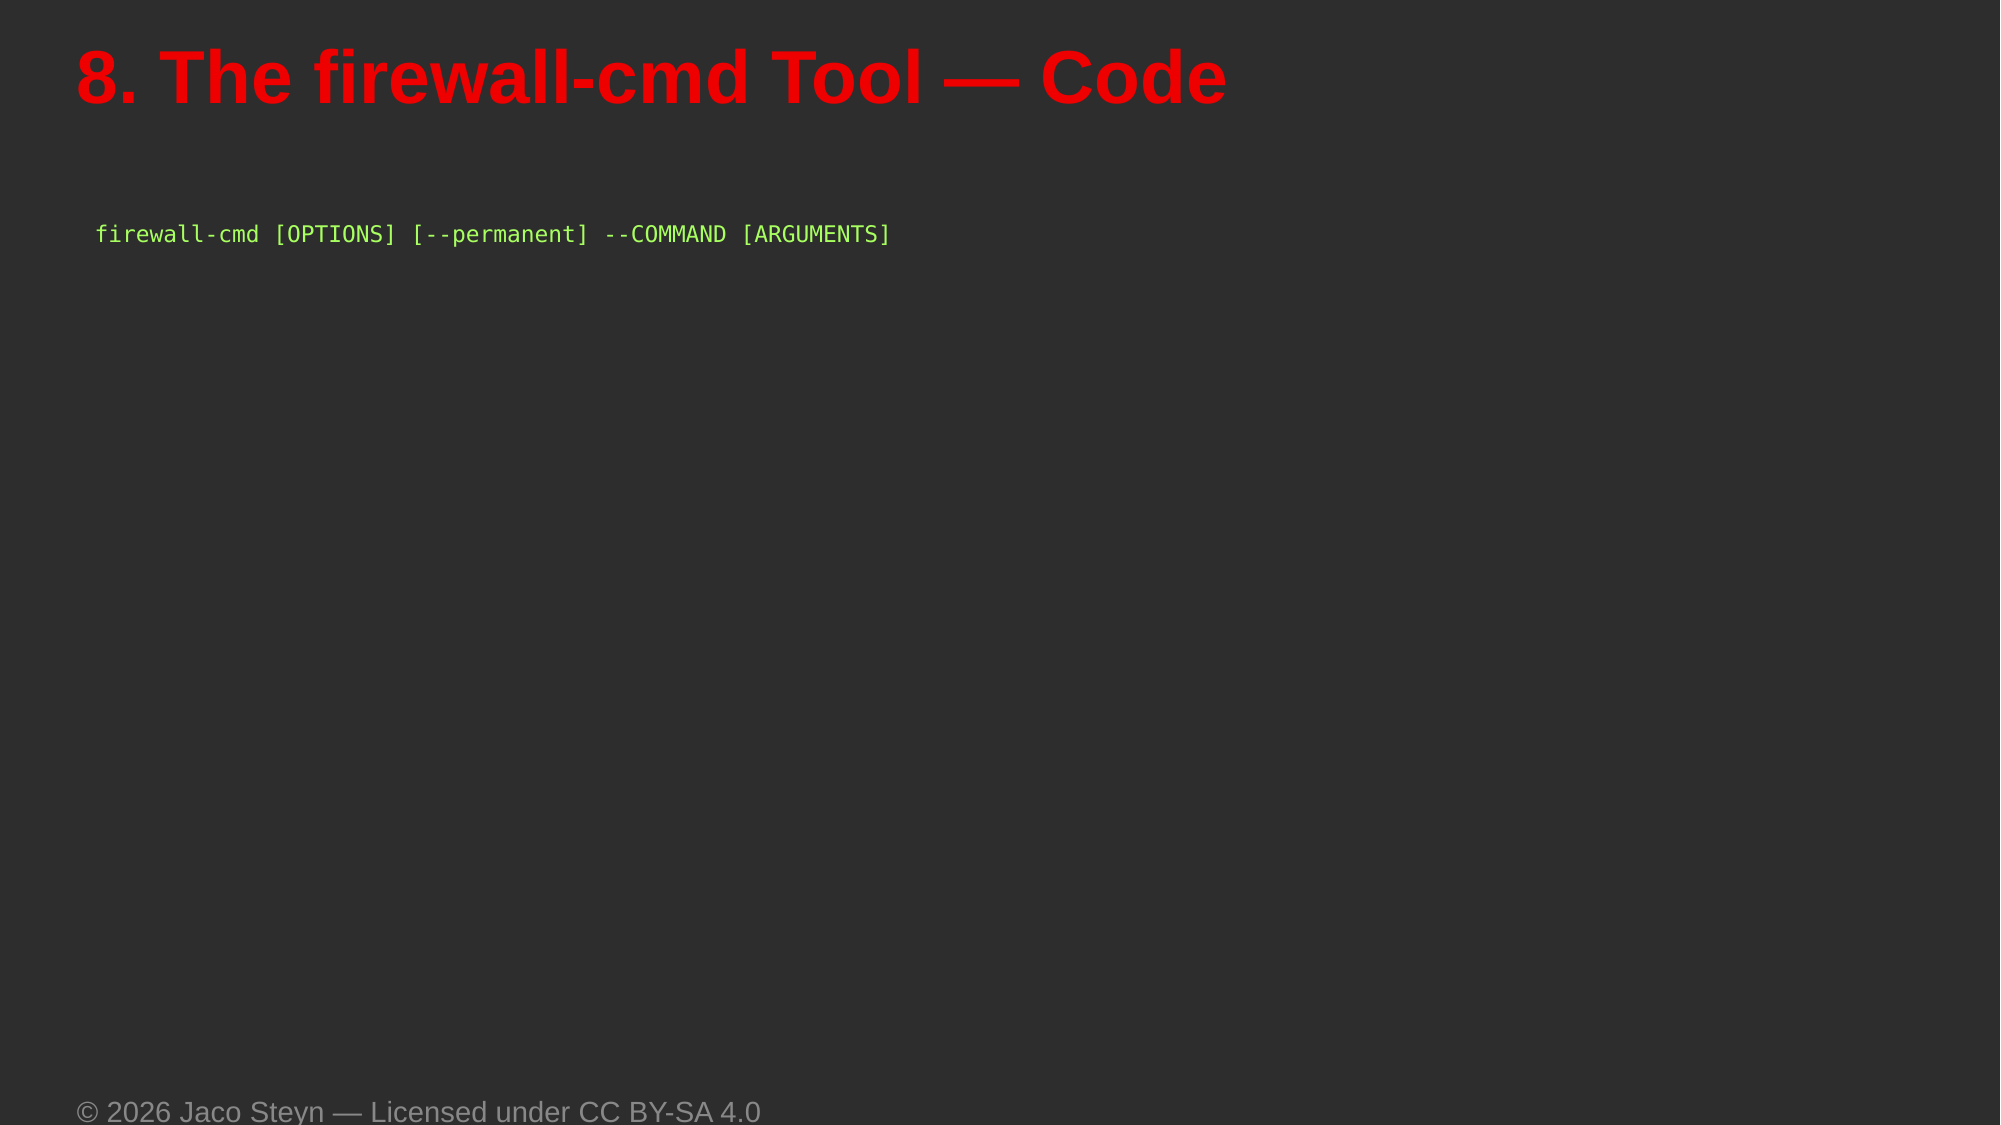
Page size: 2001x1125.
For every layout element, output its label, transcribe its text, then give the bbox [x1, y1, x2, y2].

text_box © 2026 Jaco Steyn — Licensed under CC BY-SA 4.0 [59, 1083, 1942, 1120]
text_box firewall-cmd [OPTIONS] [--permanent] --COMMAND [ARGUMENTS] [59, 194, 1942, 1052]
text_box 8. The firewall-cmd Tool — Code [59, 23, 1942, 178]
